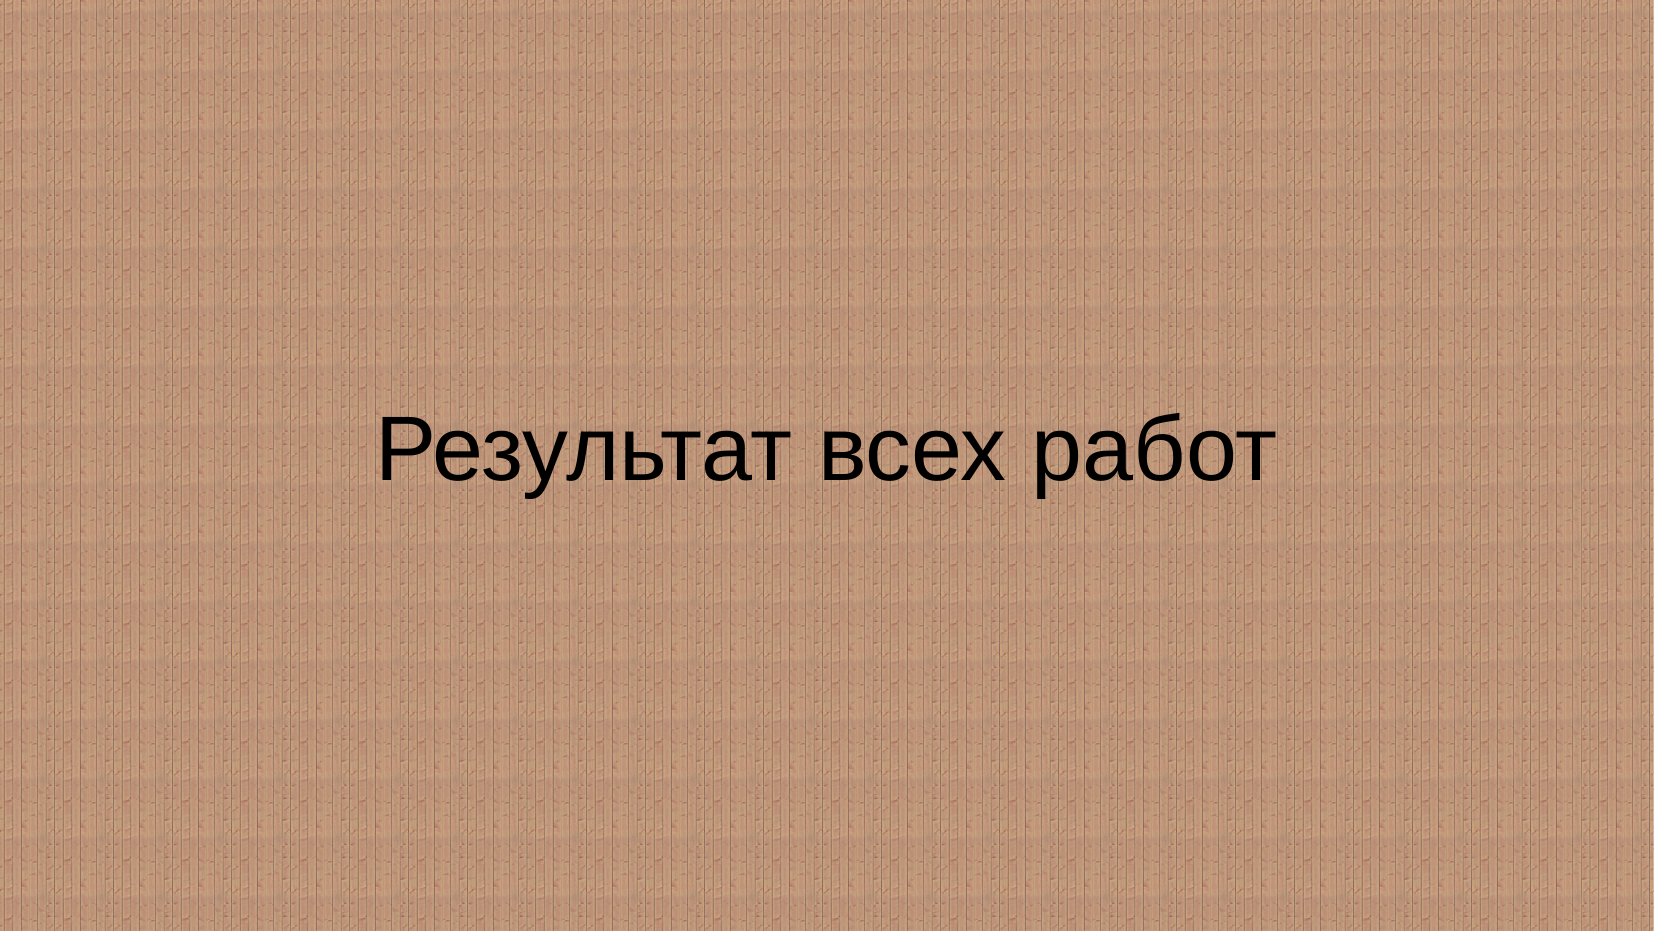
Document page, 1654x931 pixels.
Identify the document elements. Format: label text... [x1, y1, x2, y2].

picture [0, 0, 1654, 931]
title Результат всех работ [82, 12, 1571, 886]
